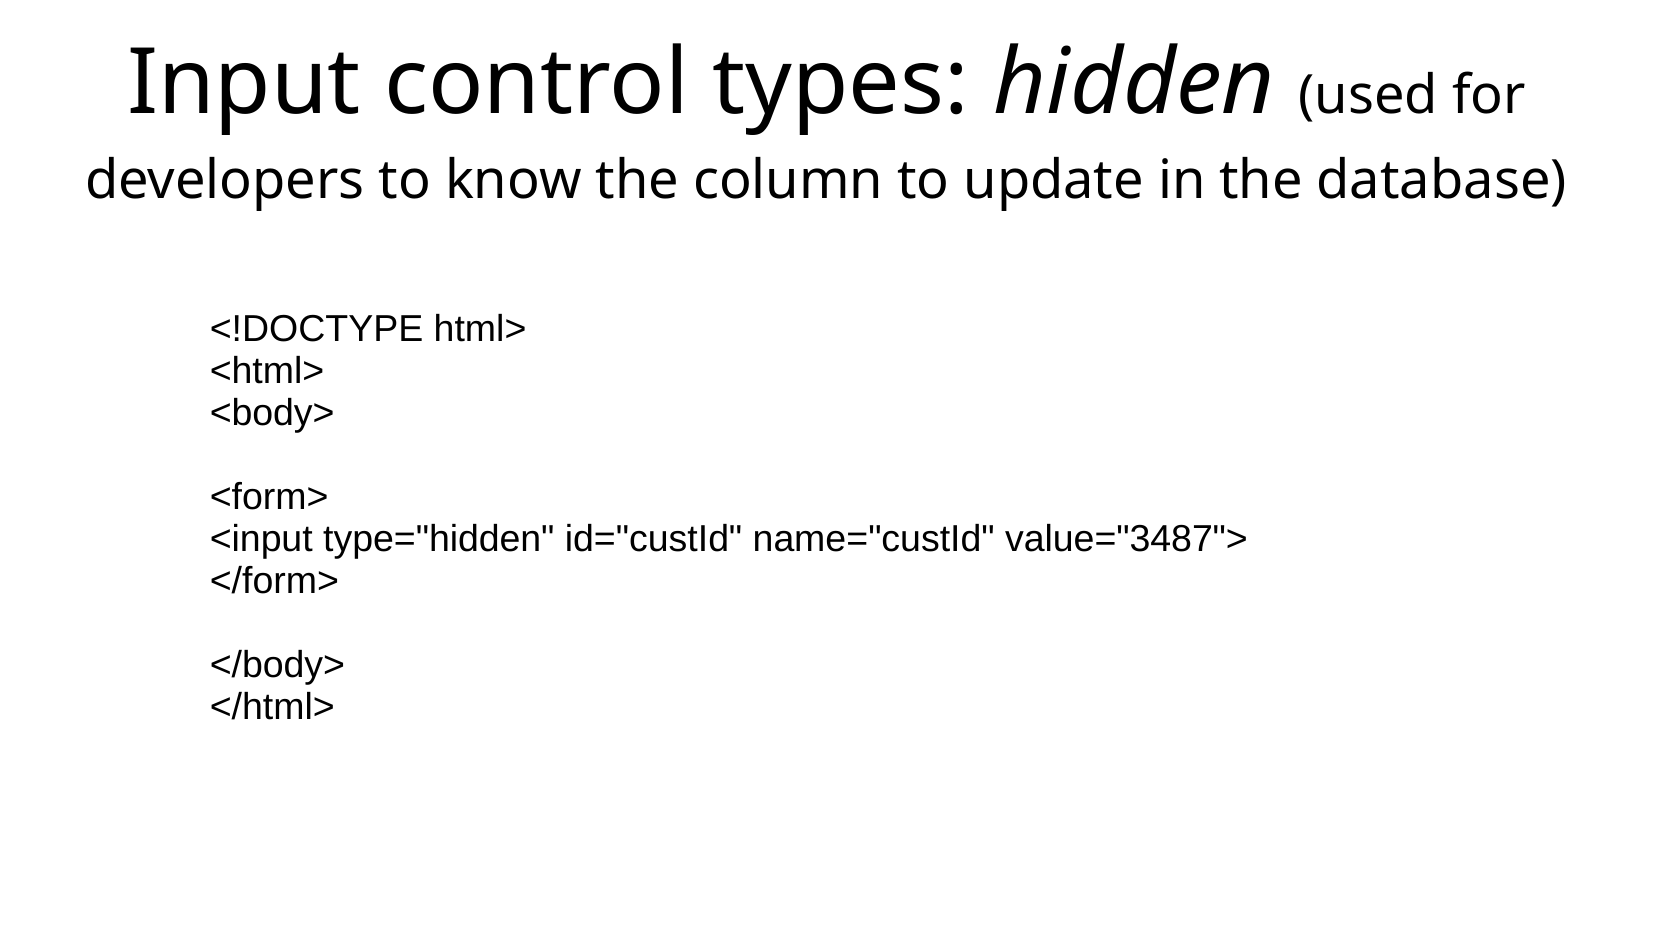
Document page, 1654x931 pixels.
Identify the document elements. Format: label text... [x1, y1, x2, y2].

text_box <!DOCTYPE html> <html> <body> <form> <input type="hidden" id="custId" name="custId" value="3487"> </form> </body> </html> [195, 300, 1264, 735]
title Input control types: hidden (used for developers to know the column to update in the database) [82, 26, 1571, 203]
